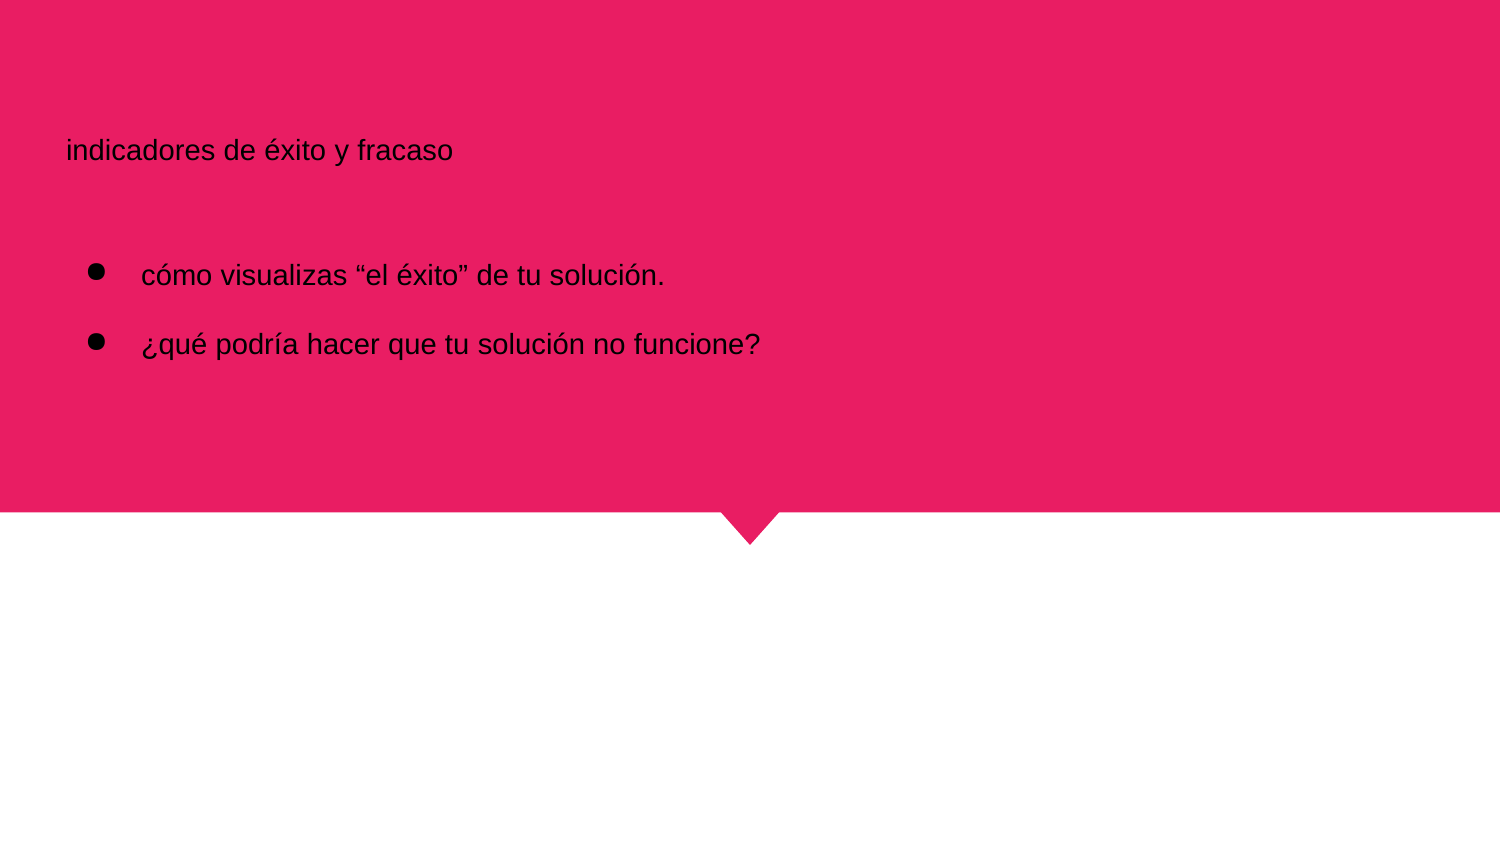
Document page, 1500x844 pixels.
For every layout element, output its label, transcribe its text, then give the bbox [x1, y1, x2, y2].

title indicadores de éxito y fracaso [51, 61, 1449, 182]
list cómo visualizas “el éxito” de tu solución. ¿qué podría hacer que tu solución no funcione? [51, 240, 1449, 750]
